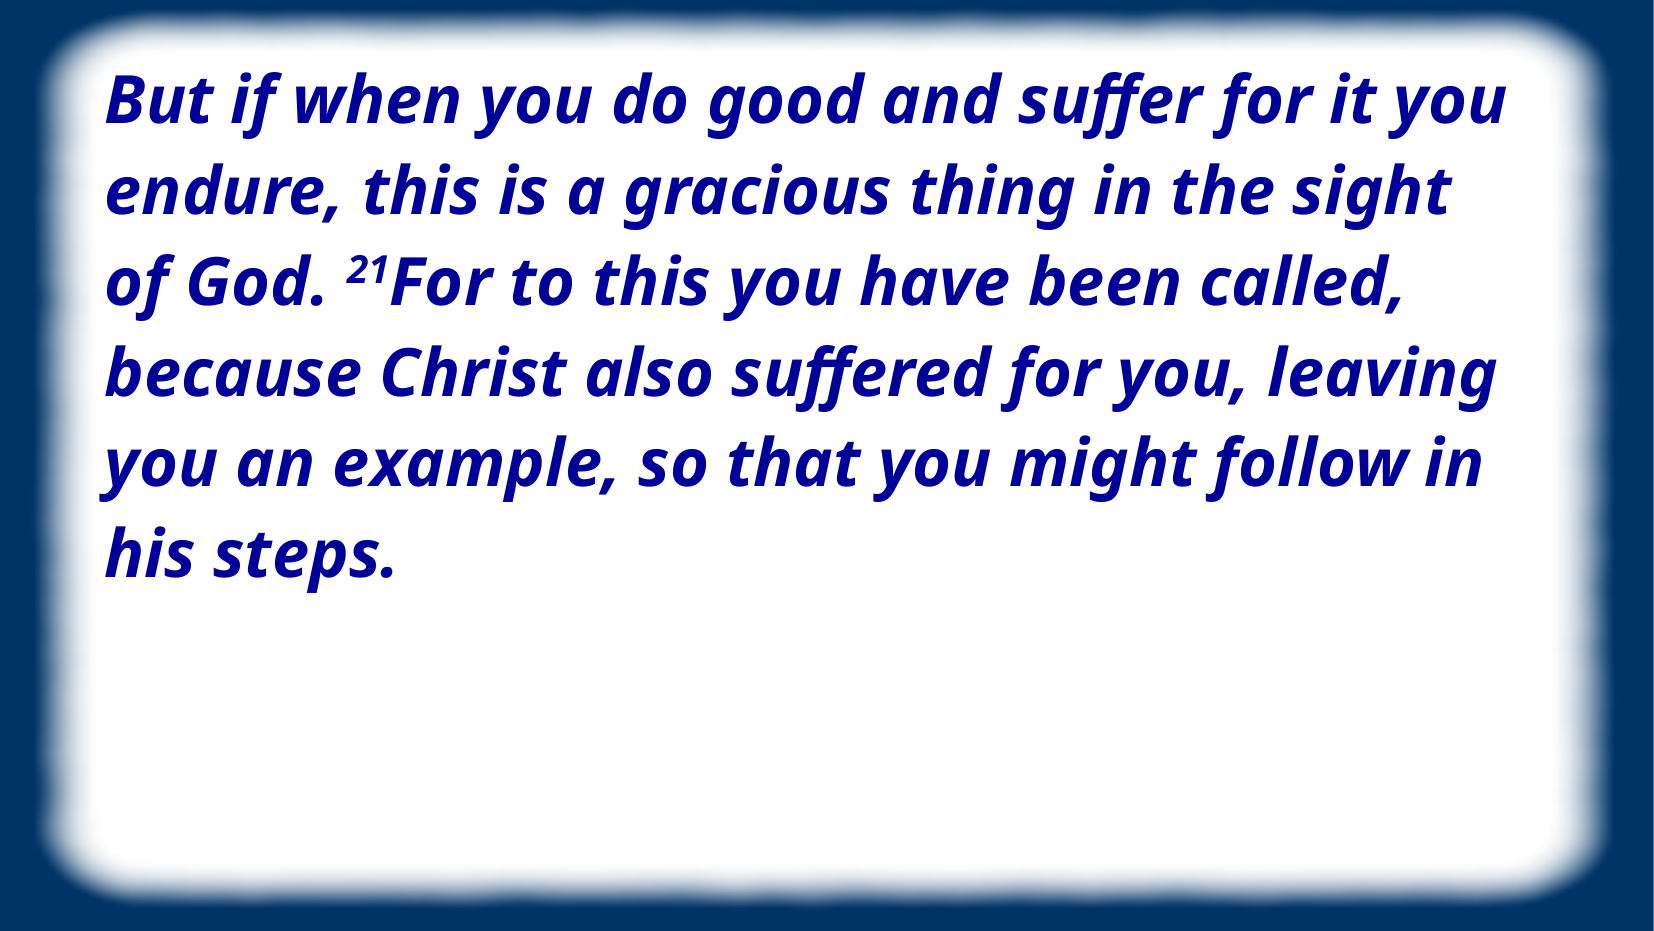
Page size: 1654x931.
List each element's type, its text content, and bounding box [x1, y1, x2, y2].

picture [0, 0, 1654, 931]
text_box But if when you do good and suffer for it you endure, this is a gracious thing in the sight of God. 21For to this you have been called, because Christ also suffered for you, leaving you an example, so that you might follow in his steps. [90, 45, 1546, 504]
